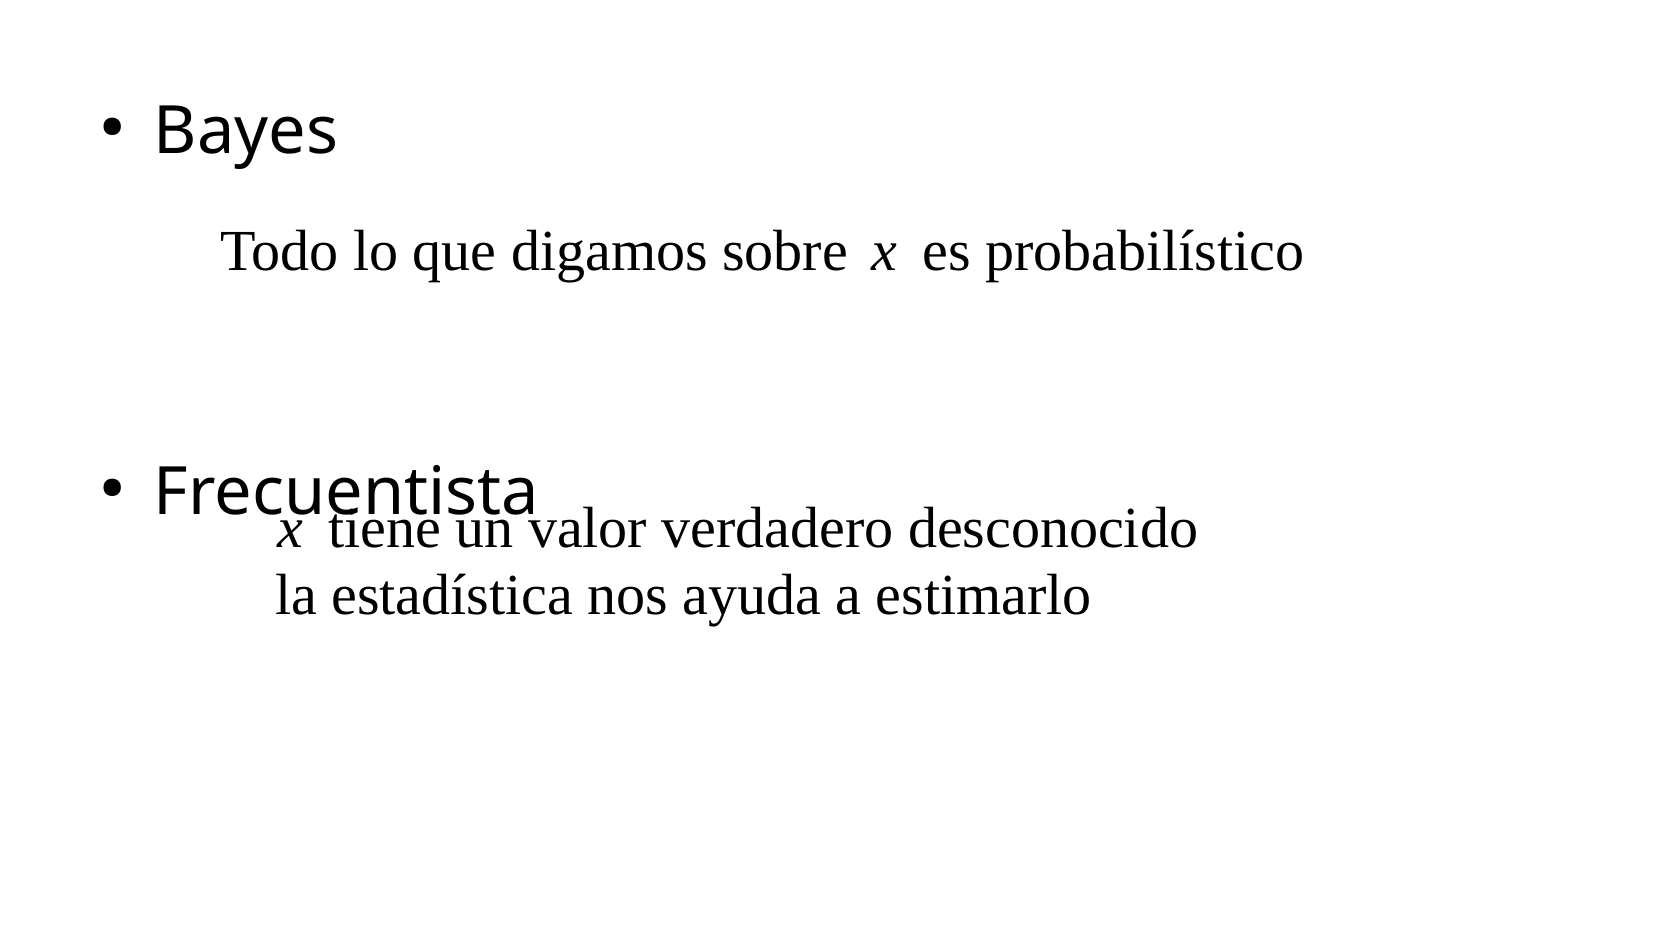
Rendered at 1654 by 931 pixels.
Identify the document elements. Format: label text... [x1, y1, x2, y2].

list Bayes Frecuentista [82, 82, 1571, 758]
chart [212, 219, 1311, 284]
chart [267, 496, 1205, 628]
